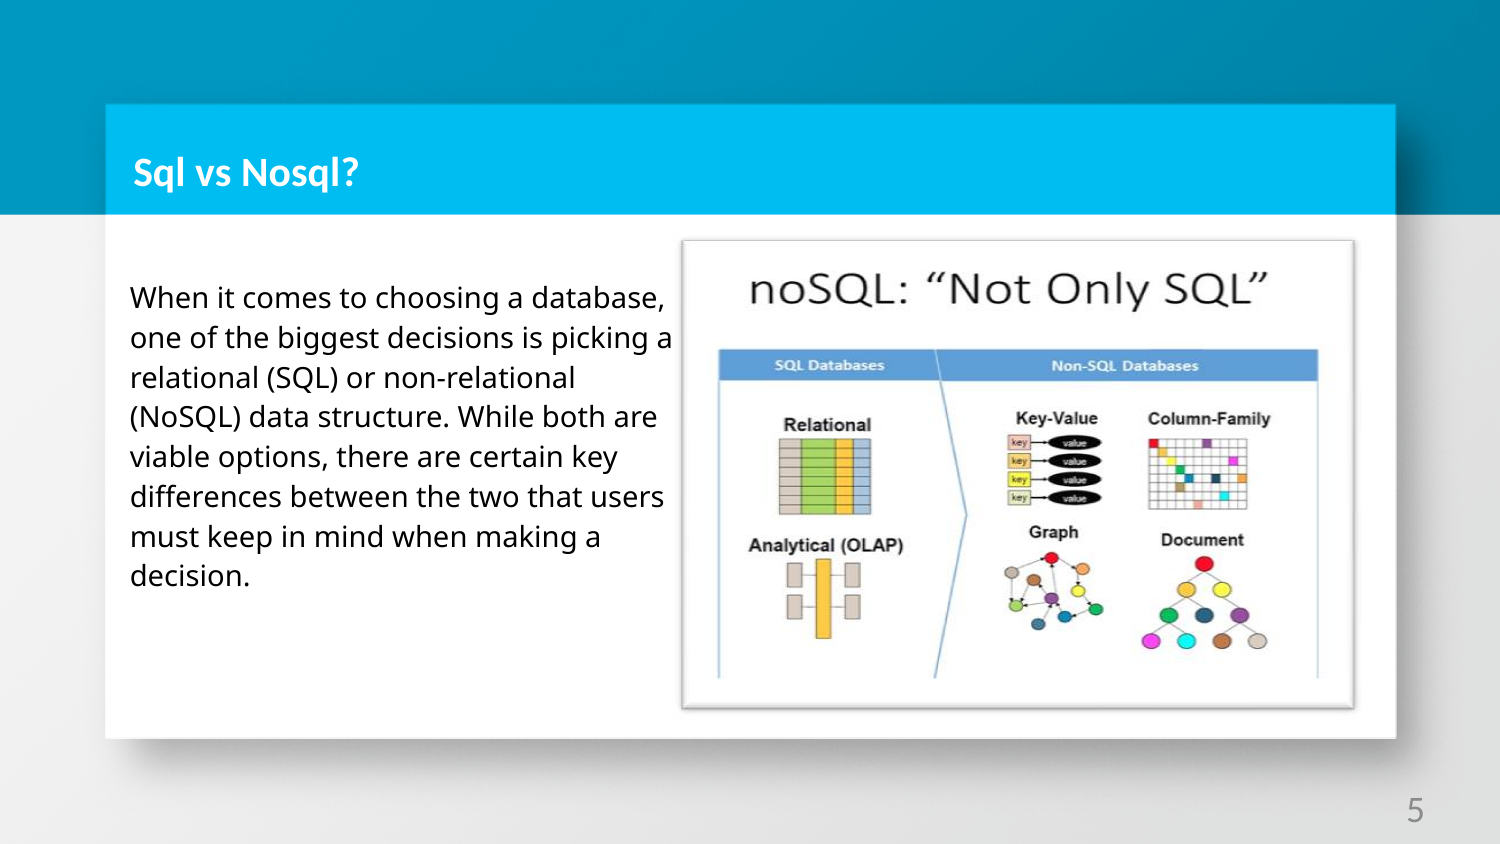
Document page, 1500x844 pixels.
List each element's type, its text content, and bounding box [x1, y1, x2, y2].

text_box When it comes to choosing a database, one of the biggest decisions is picking a relational (SQL) or non-relational (NoSQL) data structure. While both are viable options, there are certain key differences between the two that users must keep in mind when making a decision. [115, 270, 671, 699]
picture [0, 215, 1500, 844]
title Sql vs Nosql? [131, 142, 901, 196]
